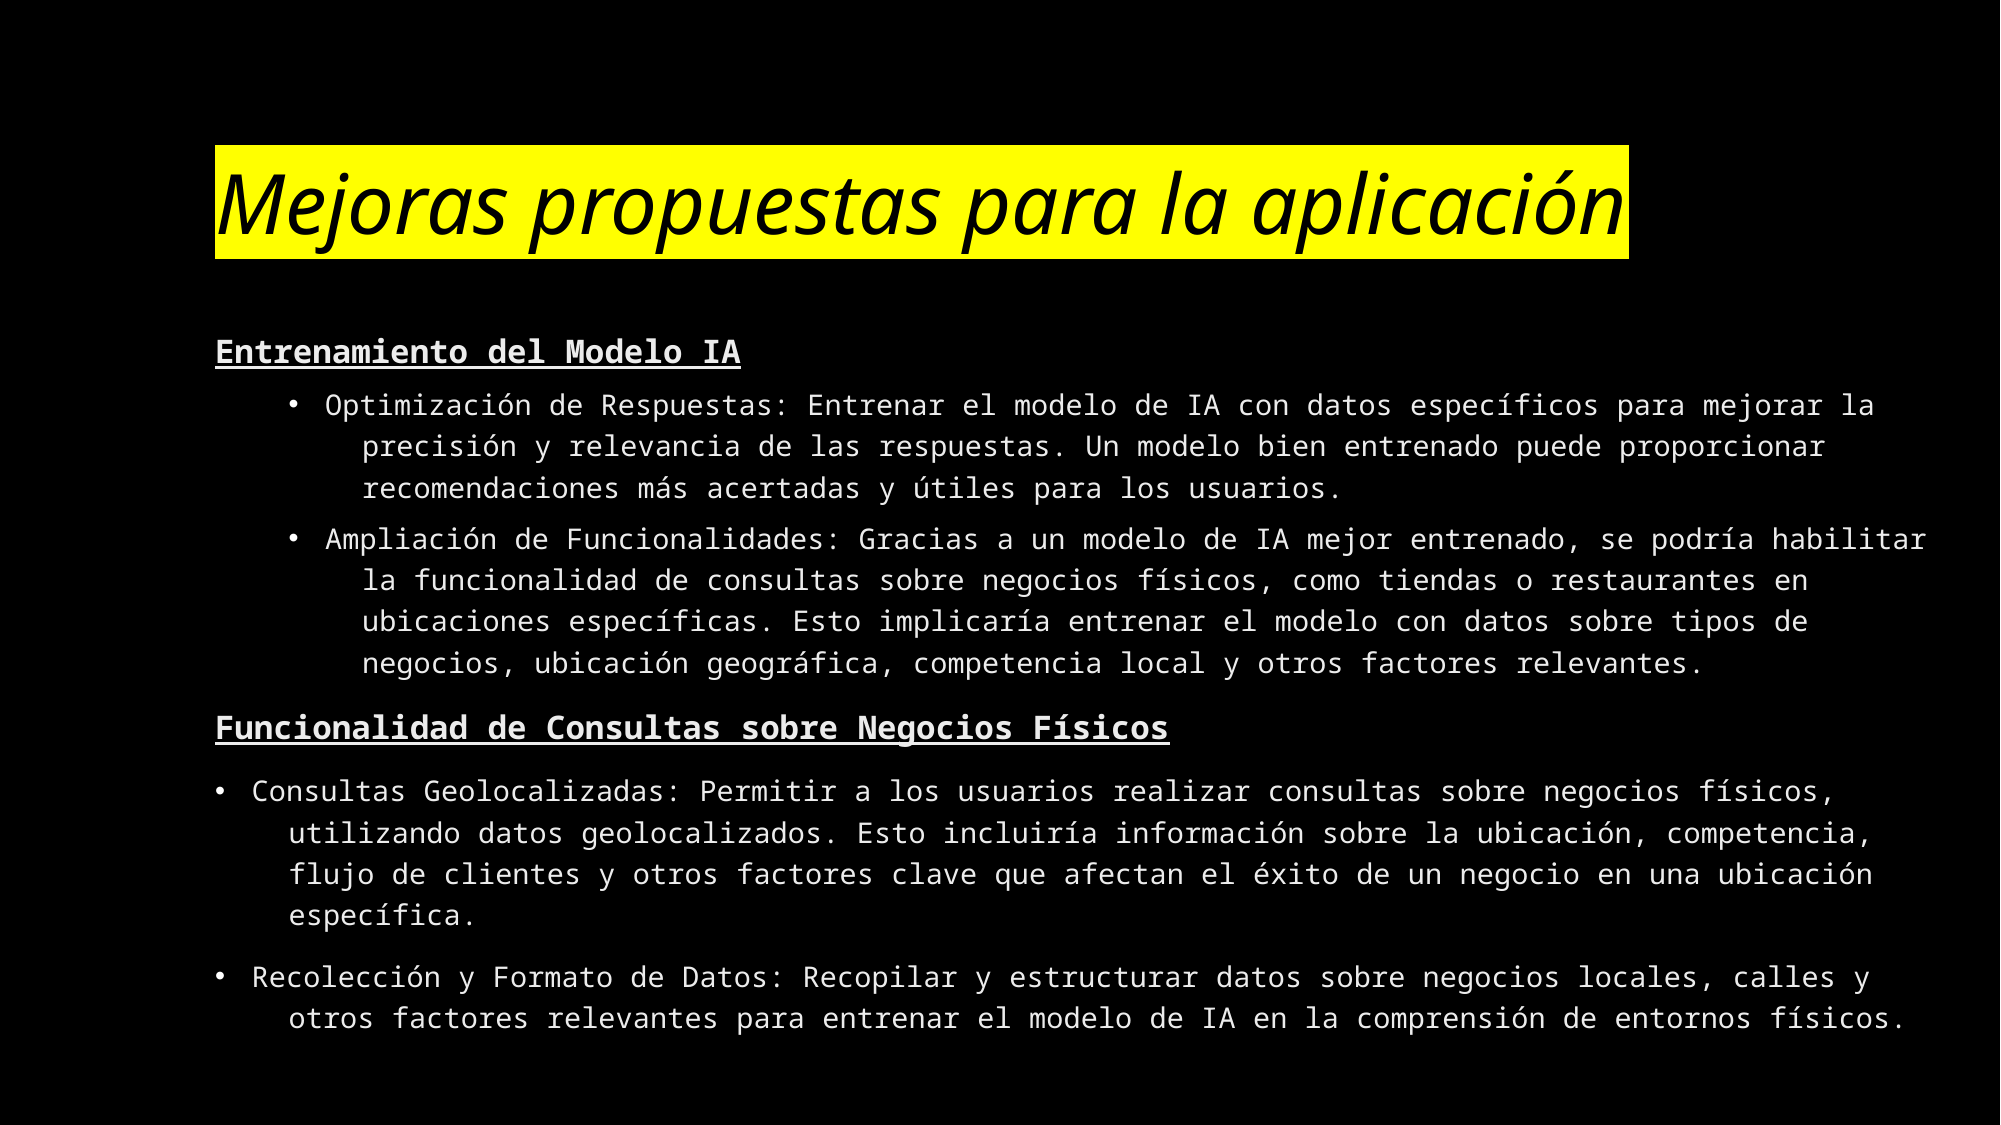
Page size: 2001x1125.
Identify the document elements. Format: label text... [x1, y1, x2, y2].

list Entrenamiento del Modelo IA Optimización de Respuestas: Entrenar el modelo de IA con datos específicos para mejorar la precisión y relevancia de las respuestas. Un modelo bien entrenado puede proporcionar recomendaciones más acertadas y útiles para los usuarios. Ampliación de Funcionalidades: Gracias a un modelo de IA mejor entrenado, se podría habilitar la funcionalidad de consultas sobre negocios físicos, como tiendas o restaurantes en ubicaciones específicas. Esto implicaría entrenar el modelo con datos sobre tipos de negocios, ubicación geográfica, competencia local y otros factores relevantes. Funcionalidad de Consultas sobre Negocios Físicos Consultas Geolocalizadas: Permitir a los usuarios realizar consultas sobre negocios físicos, utilizando datos geolocalizados. Esto incluiría información sobre la ubicación, competencia, flujo de clientes y otros factores clave que afectan el éxito de un negocio en una ubicación específica. Recolección y Formato de Datos: Recopilar y estructurar datos sobre negocios locales, calles y otros factores relevantes para entrenar el modelo de IA en la comprensión de entornos físicos. [200, 315, 1946, 1125]
title Mejoras propuestas para la aplicación [200, 0, 1758, 259]
